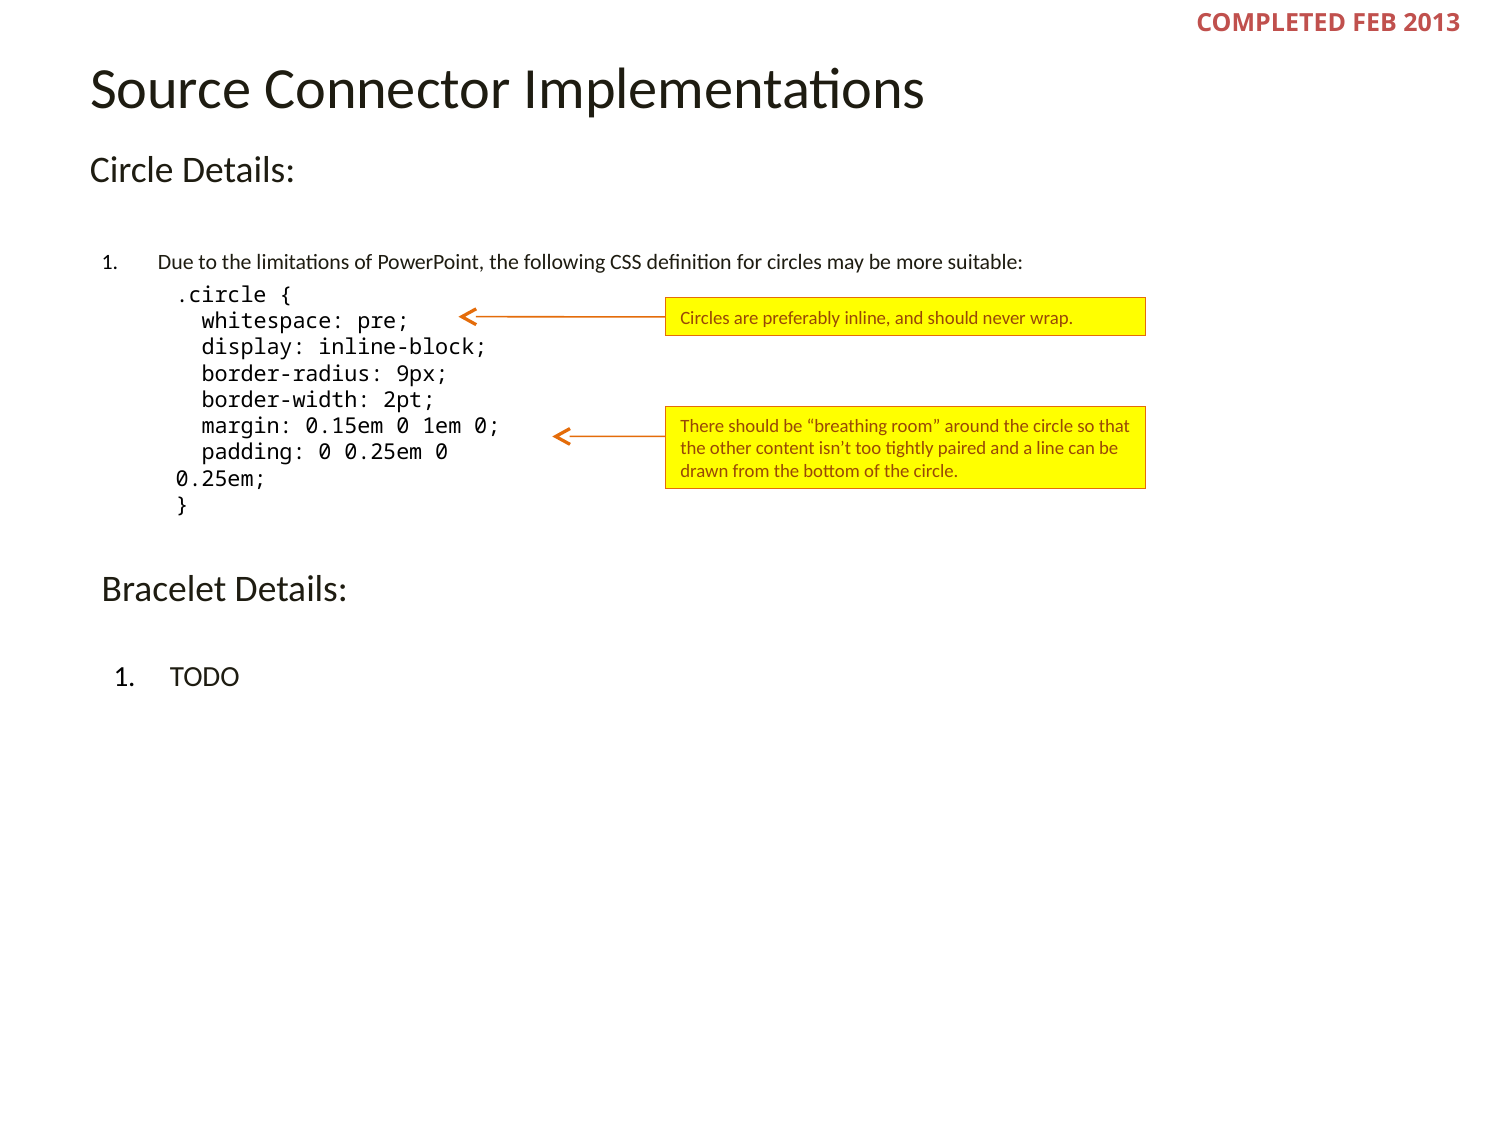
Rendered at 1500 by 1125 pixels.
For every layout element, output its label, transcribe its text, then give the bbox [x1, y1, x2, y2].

text_box Bracelet Details: [86, 556, 586, 617]
text_box Due to the limitations of PowerPoint, the following CSS definition for circles may be more suitable: [86, 216, 1449, 282]
text_box Circle Details: [74, 137, 574, 198]
text_box .circle { whitespace: pre; display: inline-block; border-radius: 9px; border-width: 2pt; margin: 0.15em 0 1em 0; padding: 0 0.25em 0 0.25em; } [160, 273, 553, 525]
text_box Source Connector Implementations [75, 45, 1439, 125]
text_box COMPLETED FEB 2013 [1181, 0, 1476, 44]
text_box TODO [98, 635, 1461, 701]
text_box Circles are preferably inline, and should never wrap. [665, 297, 1146, 336]
text_box There should be “breathing room” around the circle so that the other content isn’t too tightly paired and a line can be drawn from the bottom of the circle. [665, 406, 1146, 489]
